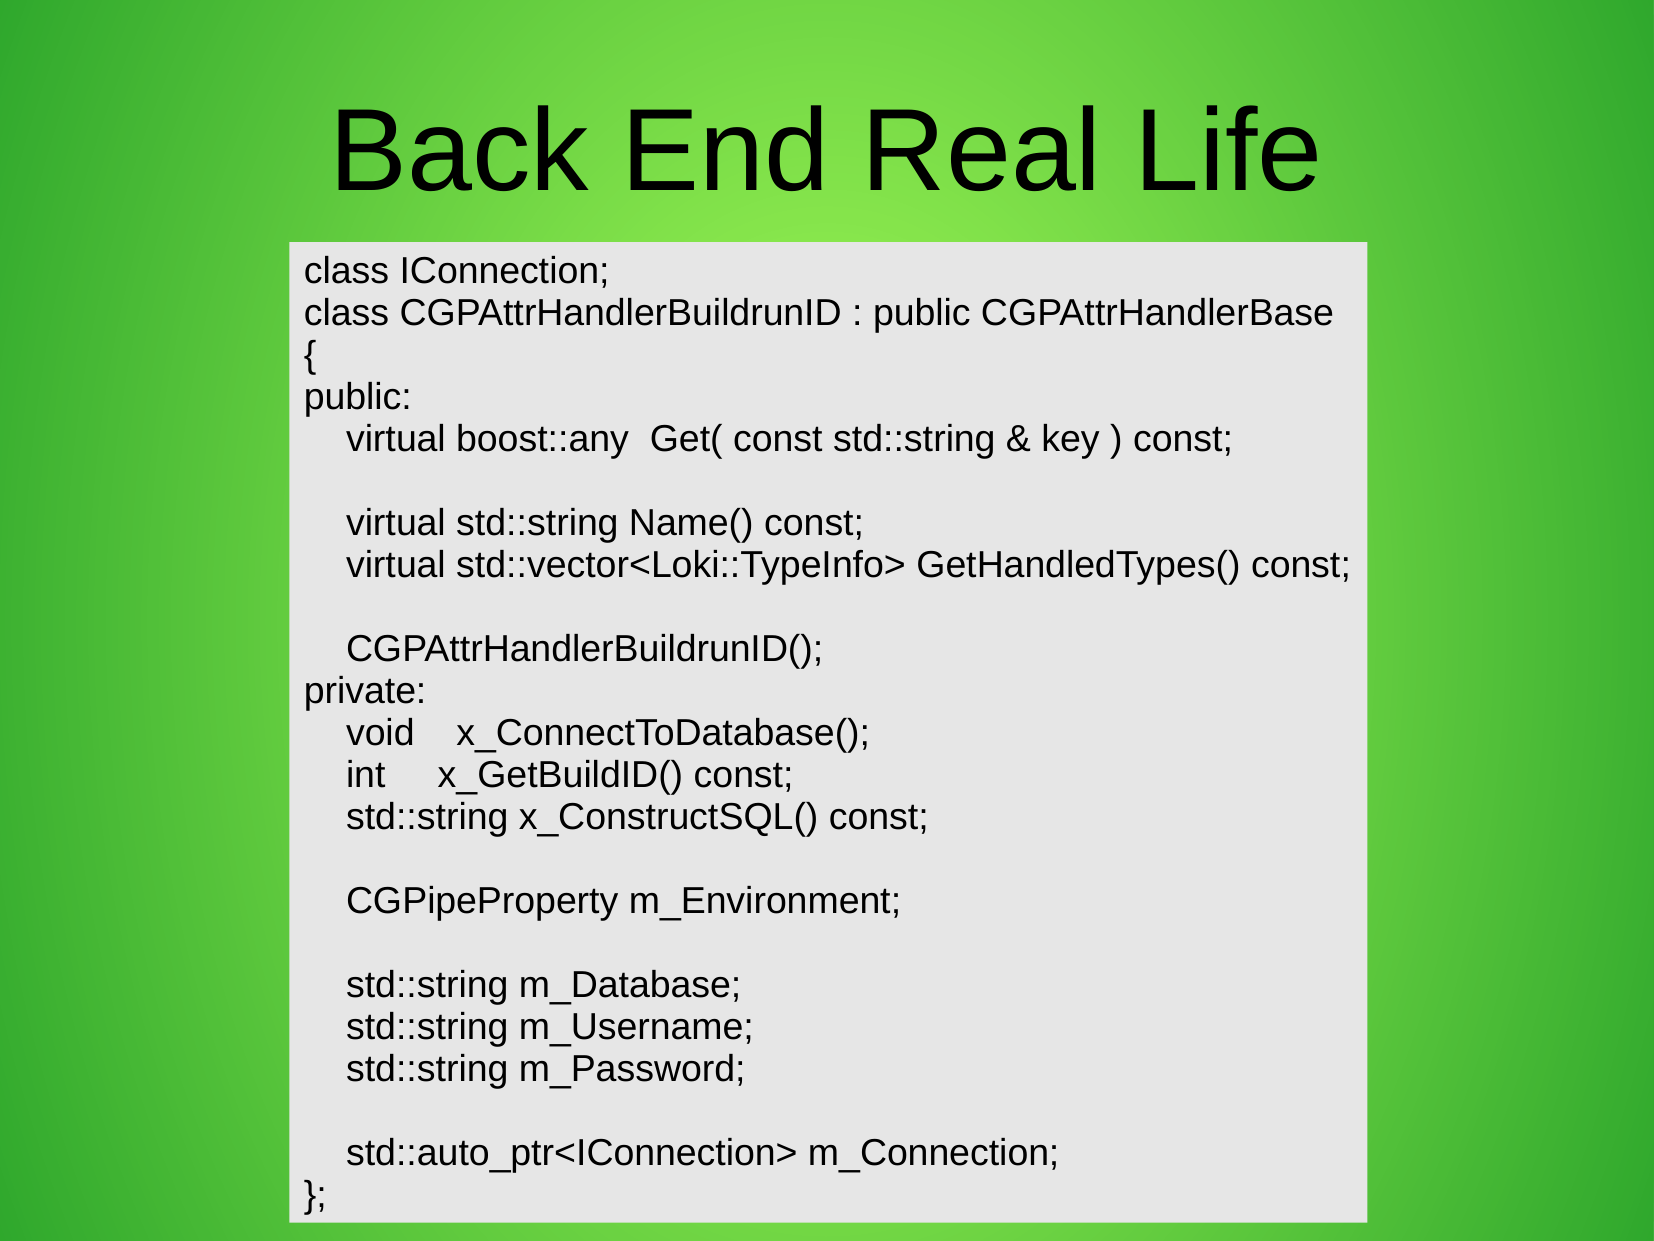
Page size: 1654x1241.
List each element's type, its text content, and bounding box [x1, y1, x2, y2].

title Back End Real Life [82, 47, 1571, 252]
text_box class IConnection; class CGPAttrHandlerBuildrunID : public CGPAttrHandlerBase { public: virtual boost::any Get( const std::string & key ) const; virtual std::string Name() const; virtual std::vector<Loki::TypeInfo> GetHandledTypes() const; CGPAttrHandlerBuildrunID(); private: void x_ConnectToDatabase(); int x_GetBuildID() const; std::string x_ConstructSQL() const; CGPipeProperty m_Environment; std::string m_Database; std::string m_Username; std::string m_Password; std::auto_ptr<IConnection> m_Connection; }; [289, 242, 1368, 1223]
